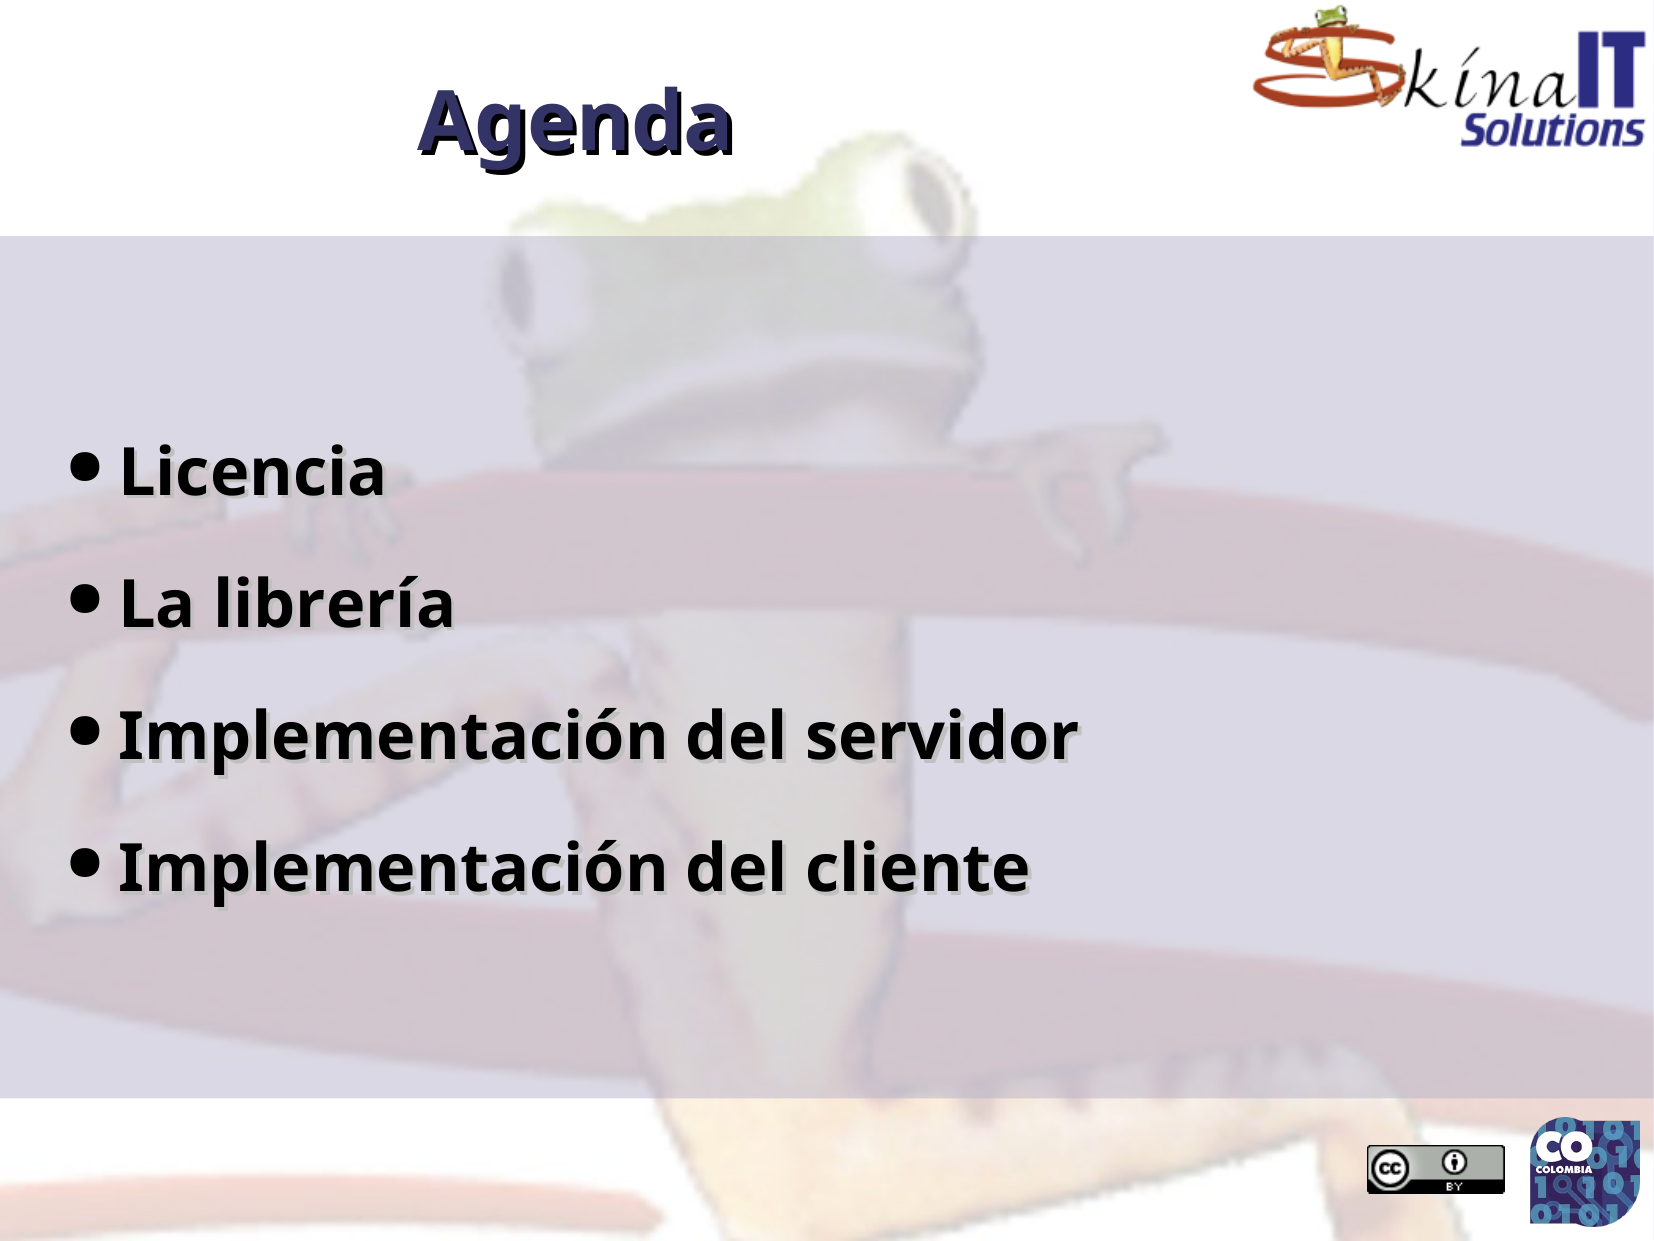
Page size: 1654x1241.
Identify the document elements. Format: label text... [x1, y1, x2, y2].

picture [0, 1099, 1654, 1241]
title Agenda [0, 0, 1152, 236]
list Licencia La librería Implementación del servidor Implementación del cliente [0, 236, 1654, 1099]
picture [1152, 0, 1654, 236]
